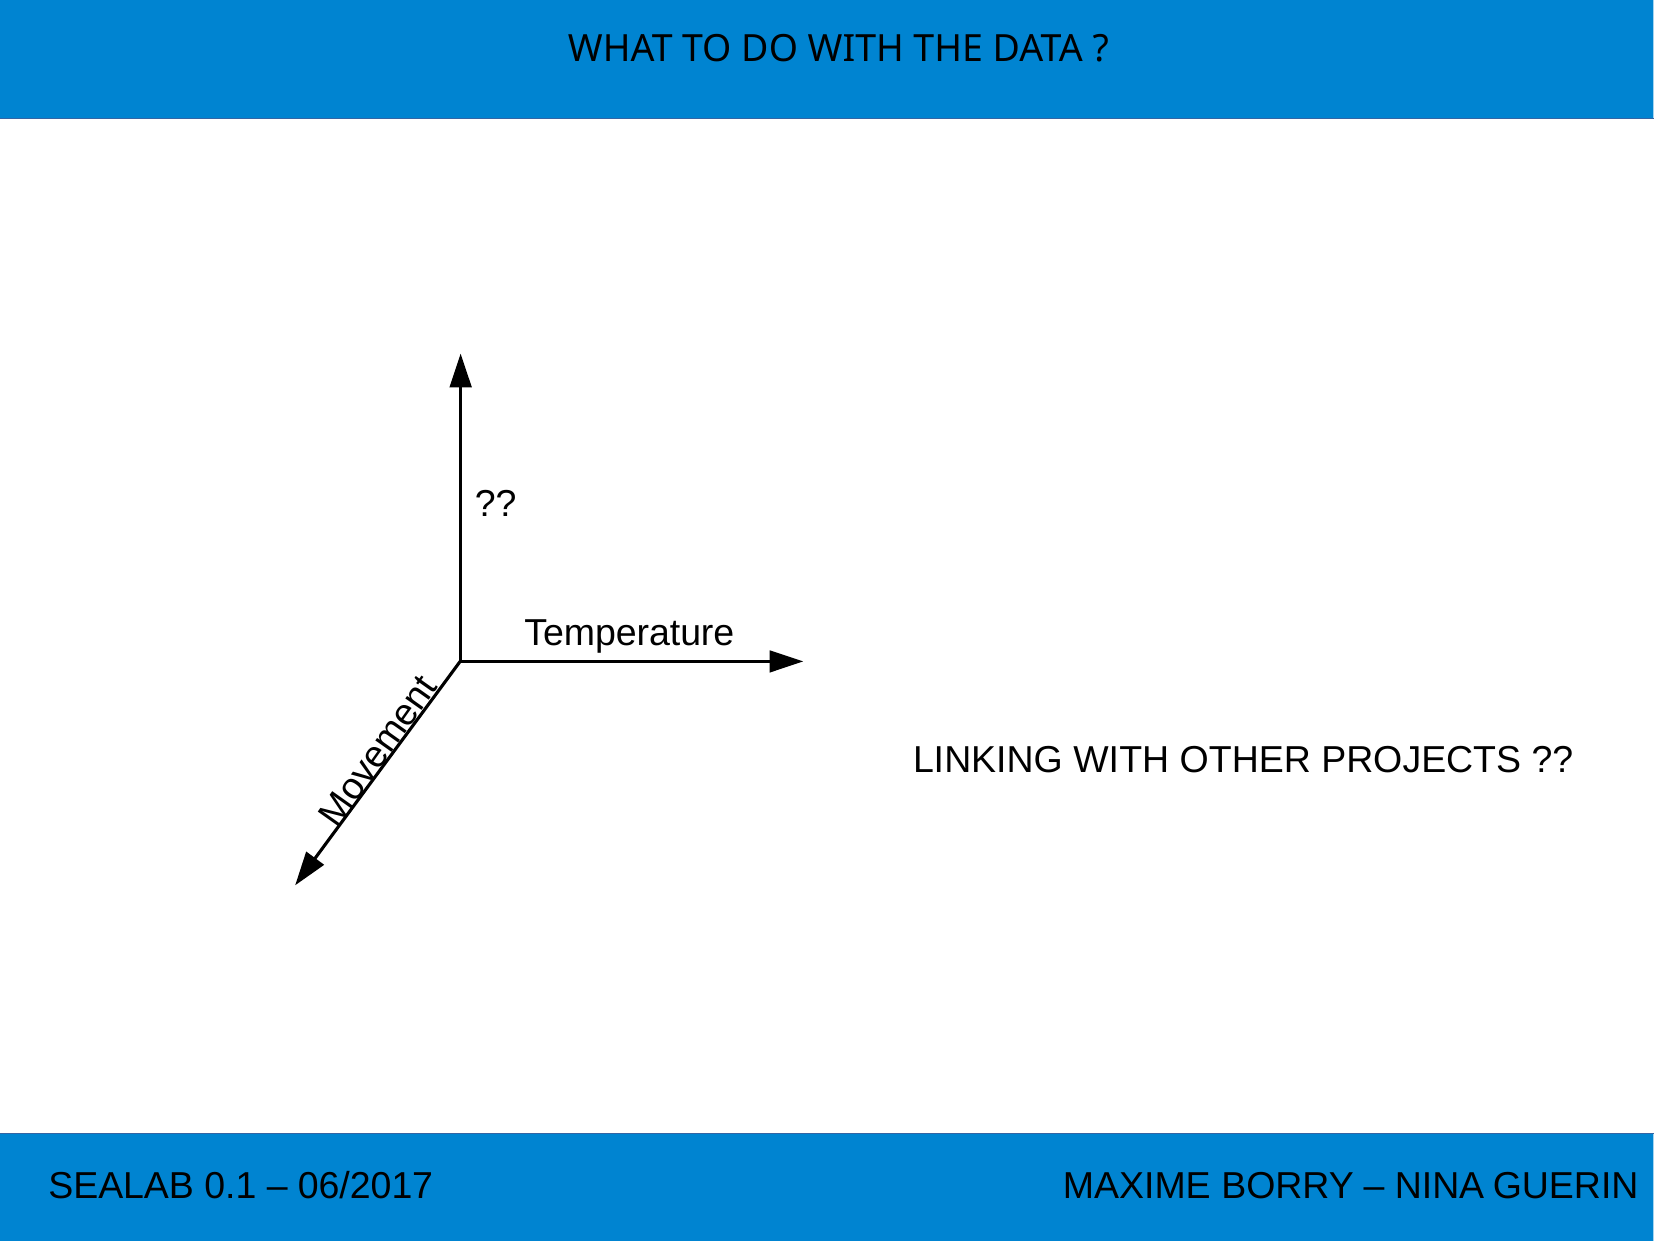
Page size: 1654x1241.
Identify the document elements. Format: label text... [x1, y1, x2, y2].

text_box [0, 1133, 1654, 1241]
text_box SEALAB 0.1 – 06/2017 [33, 1157, 449, 1215]
text_box LINKING WITH OTHER PROJECTS ?? [898, 731, 1589, 789]
text_box MAXIME BORRY – NINA GUERIN [1048, 1157, 1654, 1215]
text_box Movement [295, 650, 460, 851]
text_box Temperature [509, 603, 750, 661]
text_box WHAT TO DO WITH THE DATA ? [0, 0, 1654, 119]
text_box ?? [460, 474, 532, 532]
